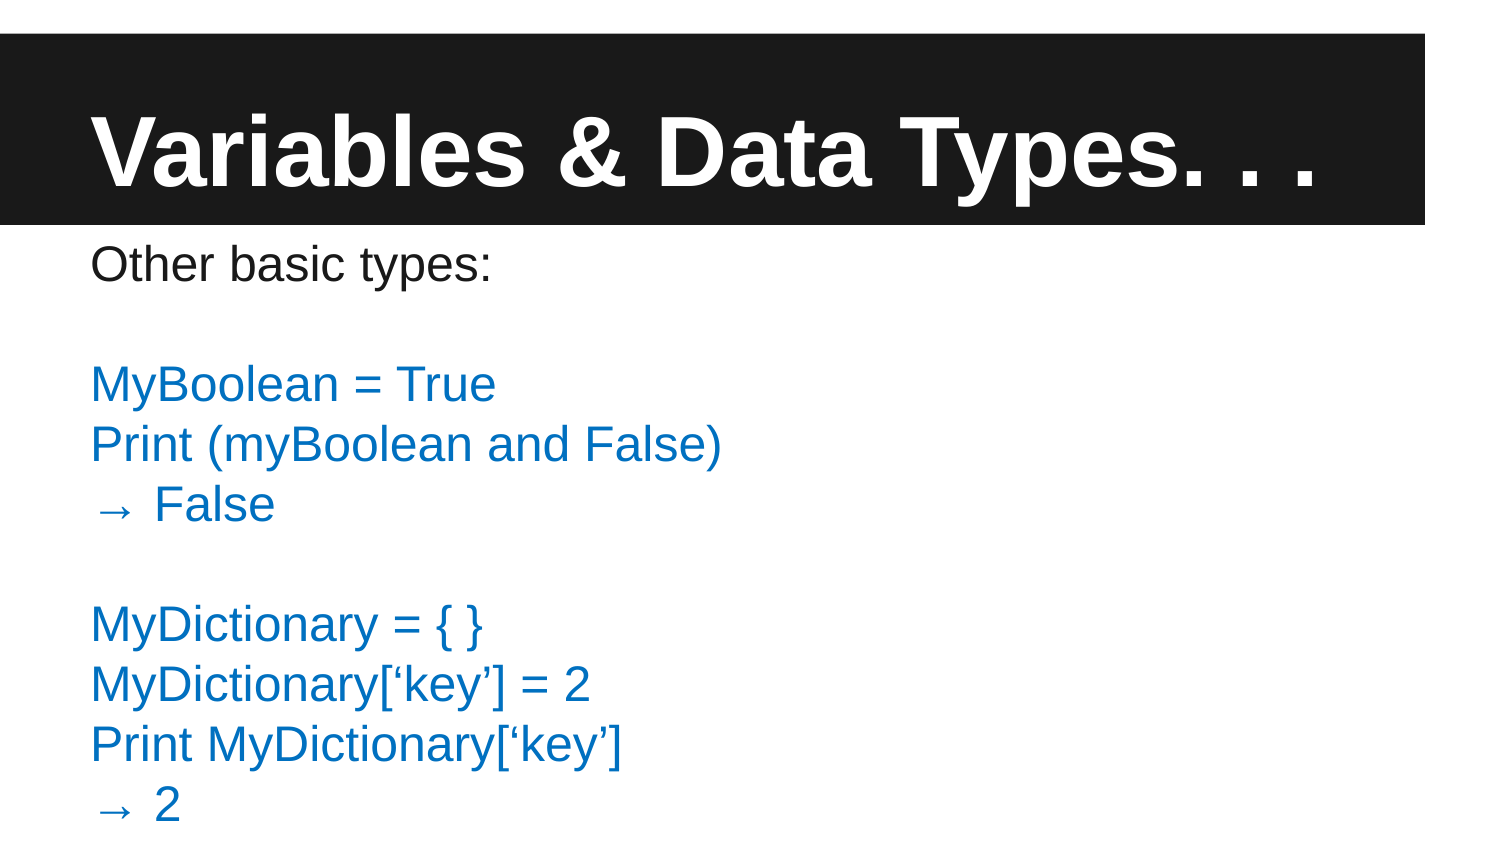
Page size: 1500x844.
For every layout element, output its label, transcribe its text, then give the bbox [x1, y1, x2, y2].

title Variables & Data Types. . . [75, 33, 1425, 215]
list Other basic types: MyBoolean = True Print (myBoolean and False) → False MyDictionary = { } MyDictionary[‘key’] = 2 Print MyDictionary[‘key’] → 2 [75, 215, 1425, 815]
